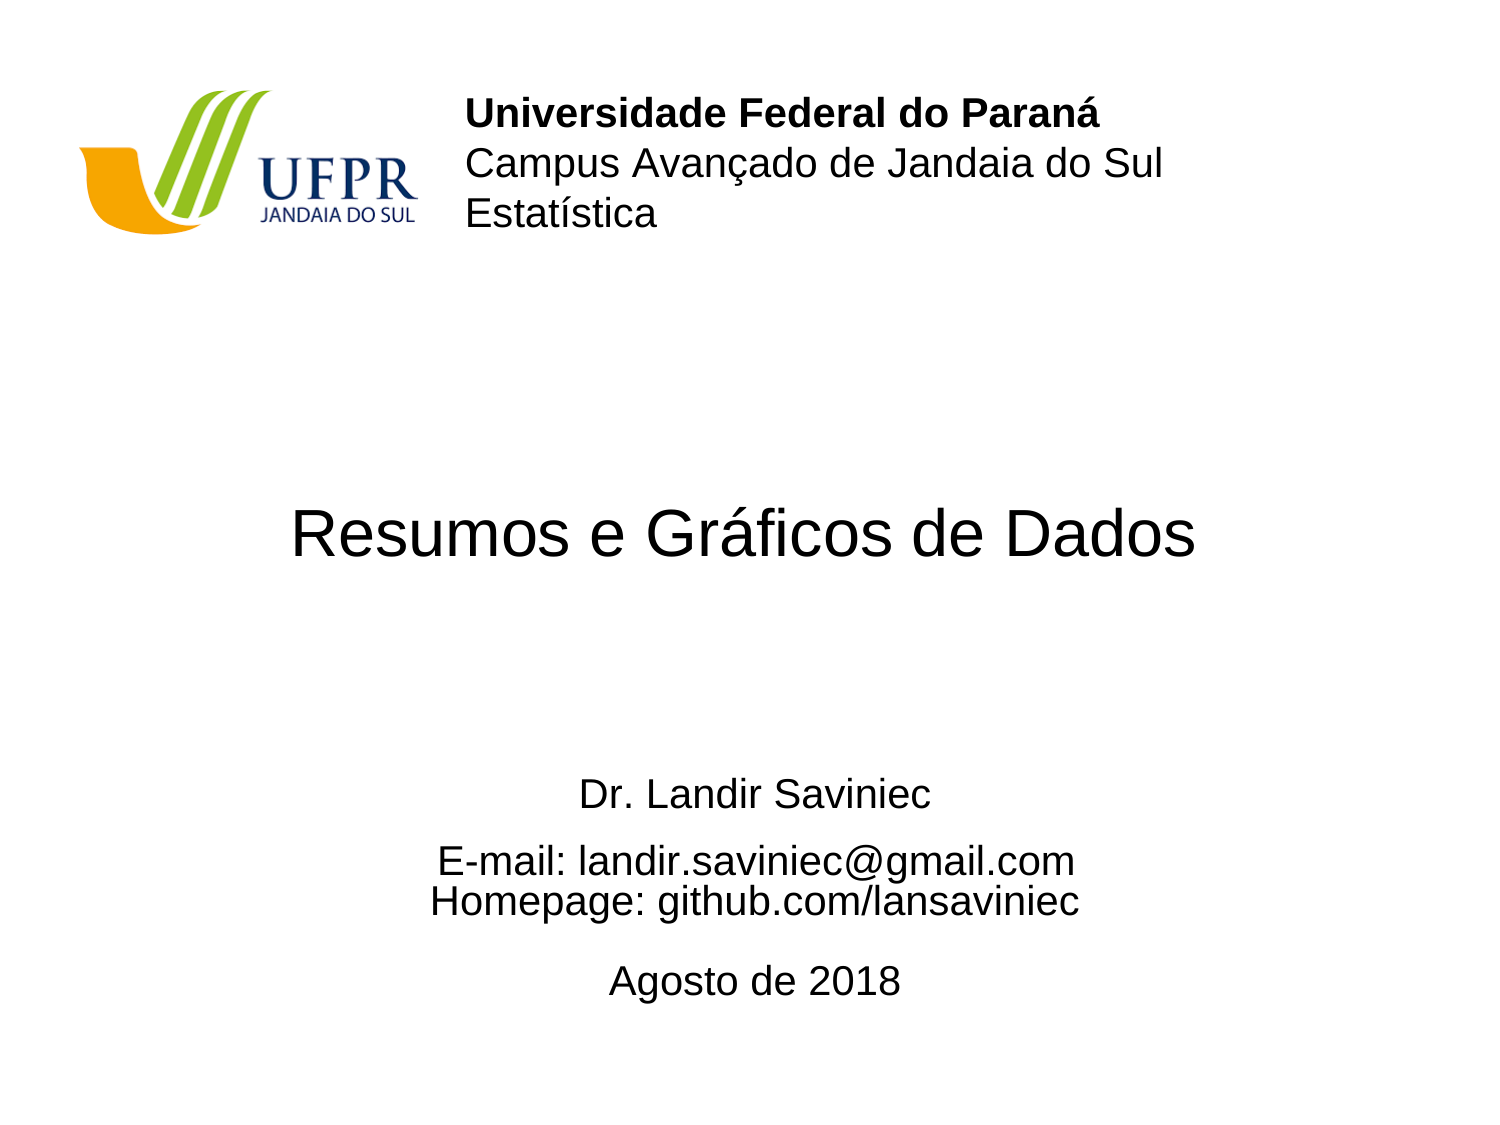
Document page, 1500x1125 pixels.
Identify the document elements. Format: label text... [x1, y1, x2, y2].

subtitle Dr. Landir Saviniec E-mail: landir.saviniec@gmail.com Homepage: github.com/lansaviniec Agosto de 2018 [230, 769, 1281, 1063]
title Resumos e Gráficos de Dados [206, 426, 1282, 633]
picture [75, 89, 421, 236]
text_box Universidade Federal do Paraná Campus Avançado de Jandaia do Sul Estatística [450, 78, 1400, 232]
